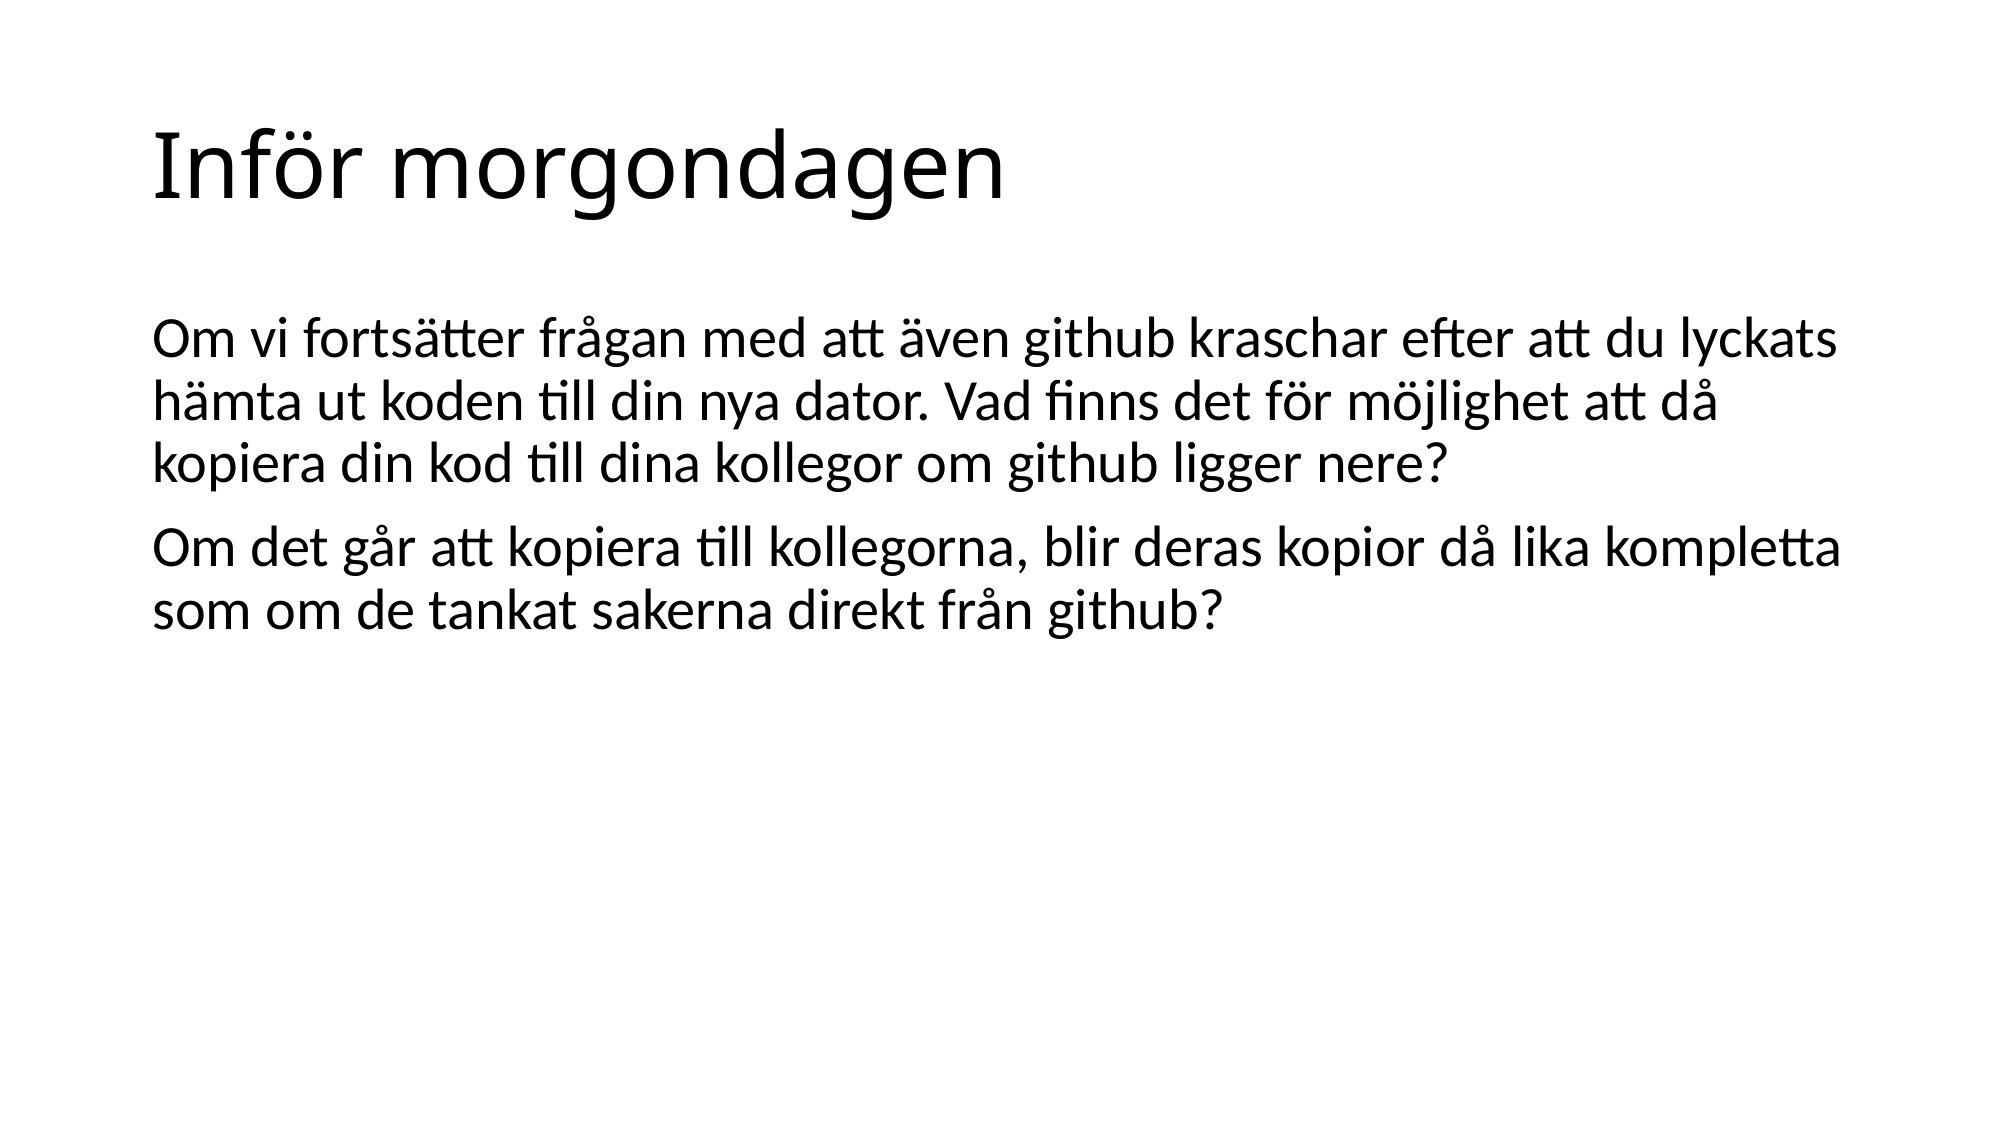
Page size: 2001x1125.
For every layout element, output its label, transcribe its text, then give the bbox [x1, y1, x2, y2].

title Inför morgondagen [137, 59, 1863, 278]
list Om vi fortsätter frågan med att även github kraschar efter att du lyckats hämta ut koden till din nya dator. Vad finns det för möjlighet att då kopiera din kod till dina kollegor om github ligger nere? Om det går att kopiera till kollegorna, blir deras kopior då lika kompletta som om de tankat sakerna direkt från github? [137, 299, 1863, 1014]
